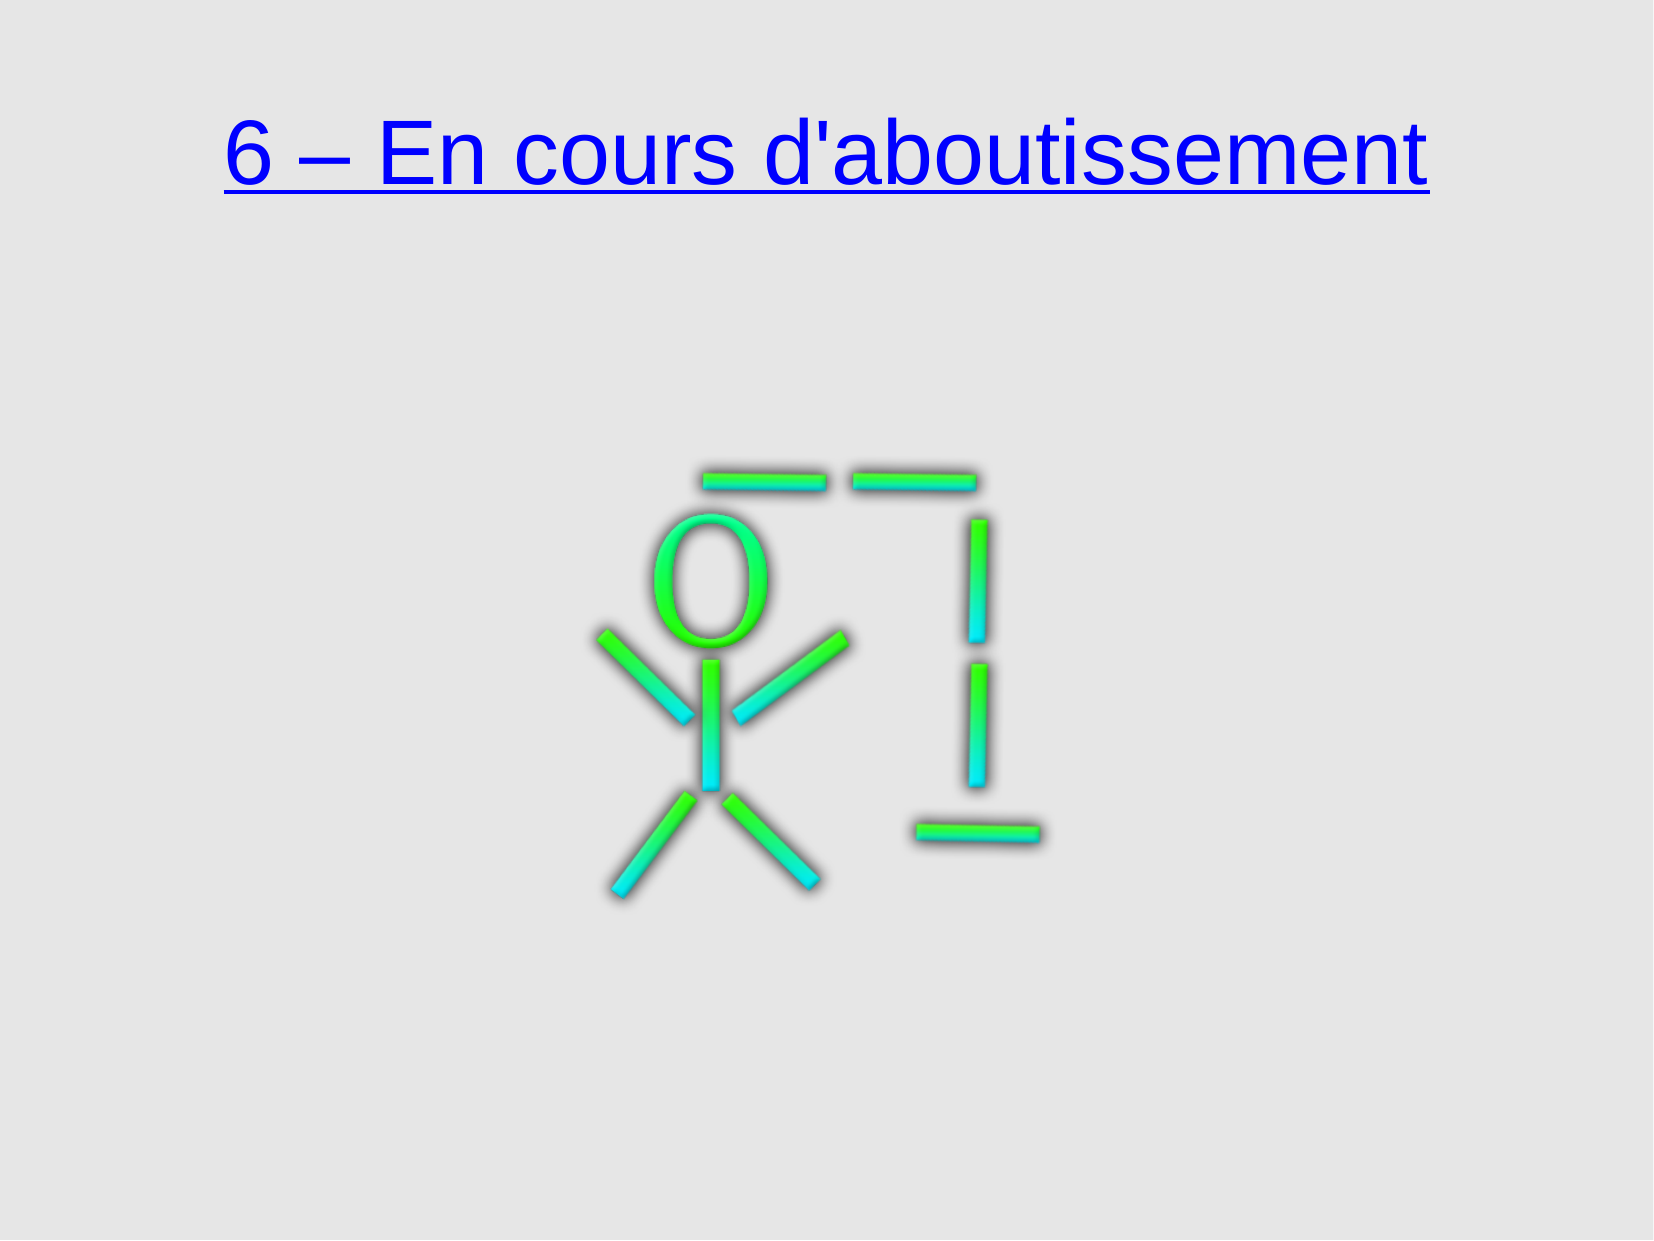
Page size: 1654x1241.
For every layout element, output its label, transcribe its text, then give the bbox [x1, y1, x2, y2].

picture [0, 265, 1595, 1211]
title 6 – En cours d'aboutissement [82, 49, 1571, 257]
